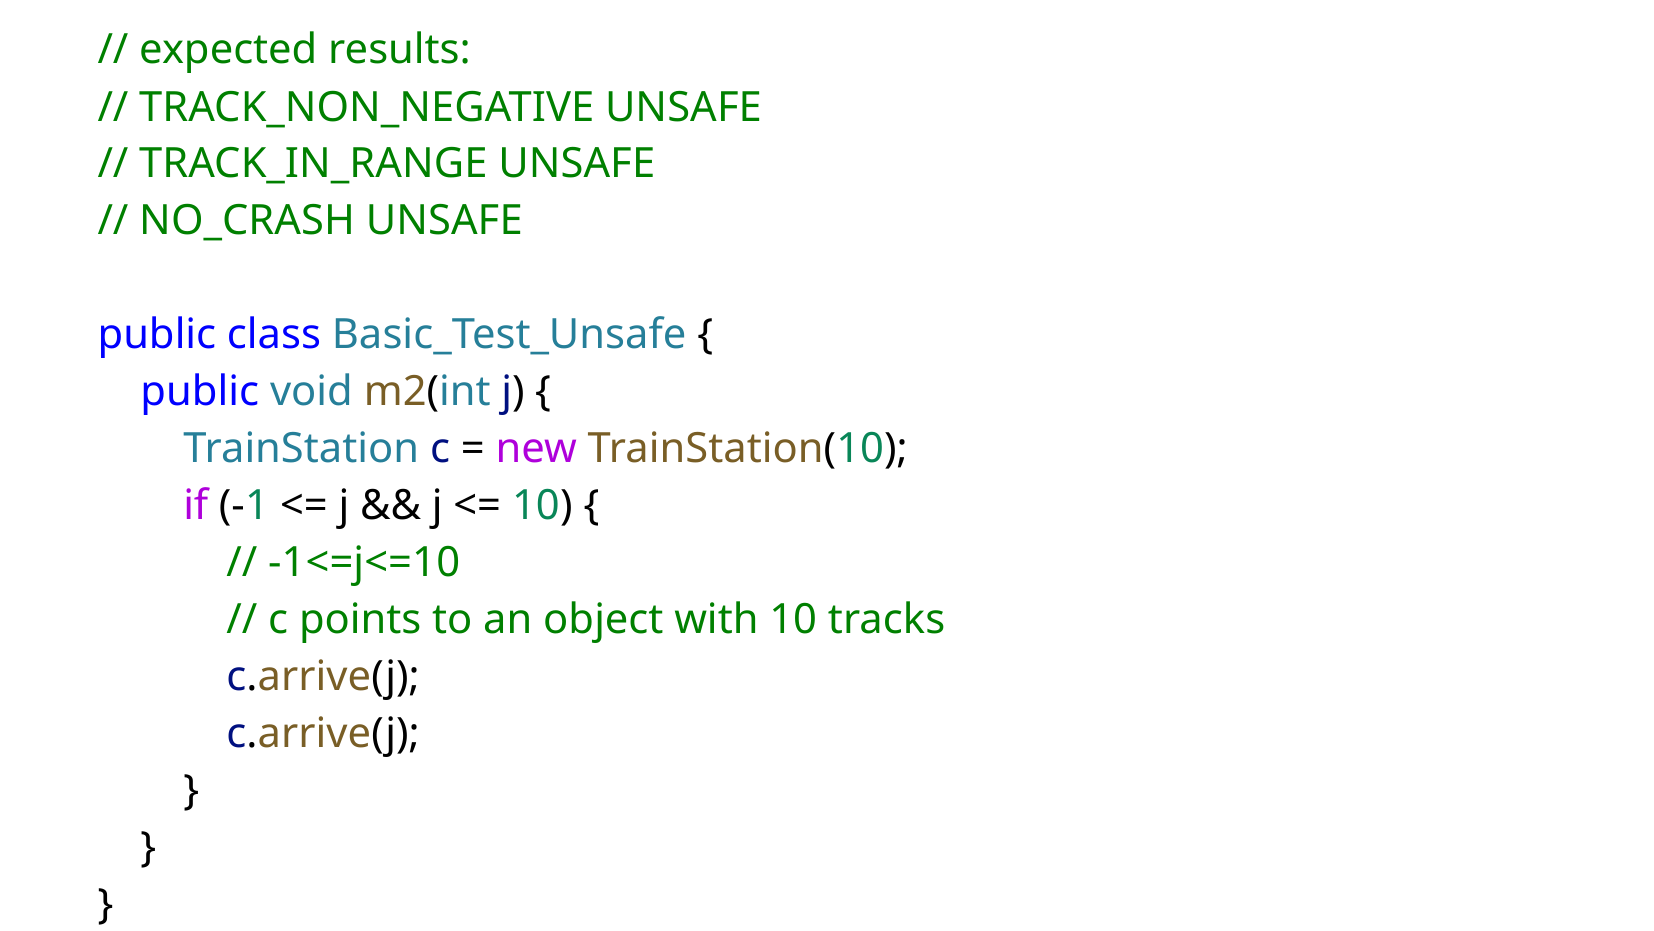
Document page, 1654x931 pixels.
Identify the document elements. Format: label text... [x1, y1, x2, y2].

text_box // expected results: // TRACK_NON_NEGATIVE UNSAFE // TRACK_IN_RANGE UNSAFE // NO_CRASH UNSAFE public class Basic_Test_Unsafe { public void m2(int j) { TrainStation c = new TrainStation(10); if (-1 <= j && j <= 10) { // -1<=j<=10 // c points to an object with 10 tracks c.arrive(j); c.arrive(j); } } } [82, 11, 1508, 811]
